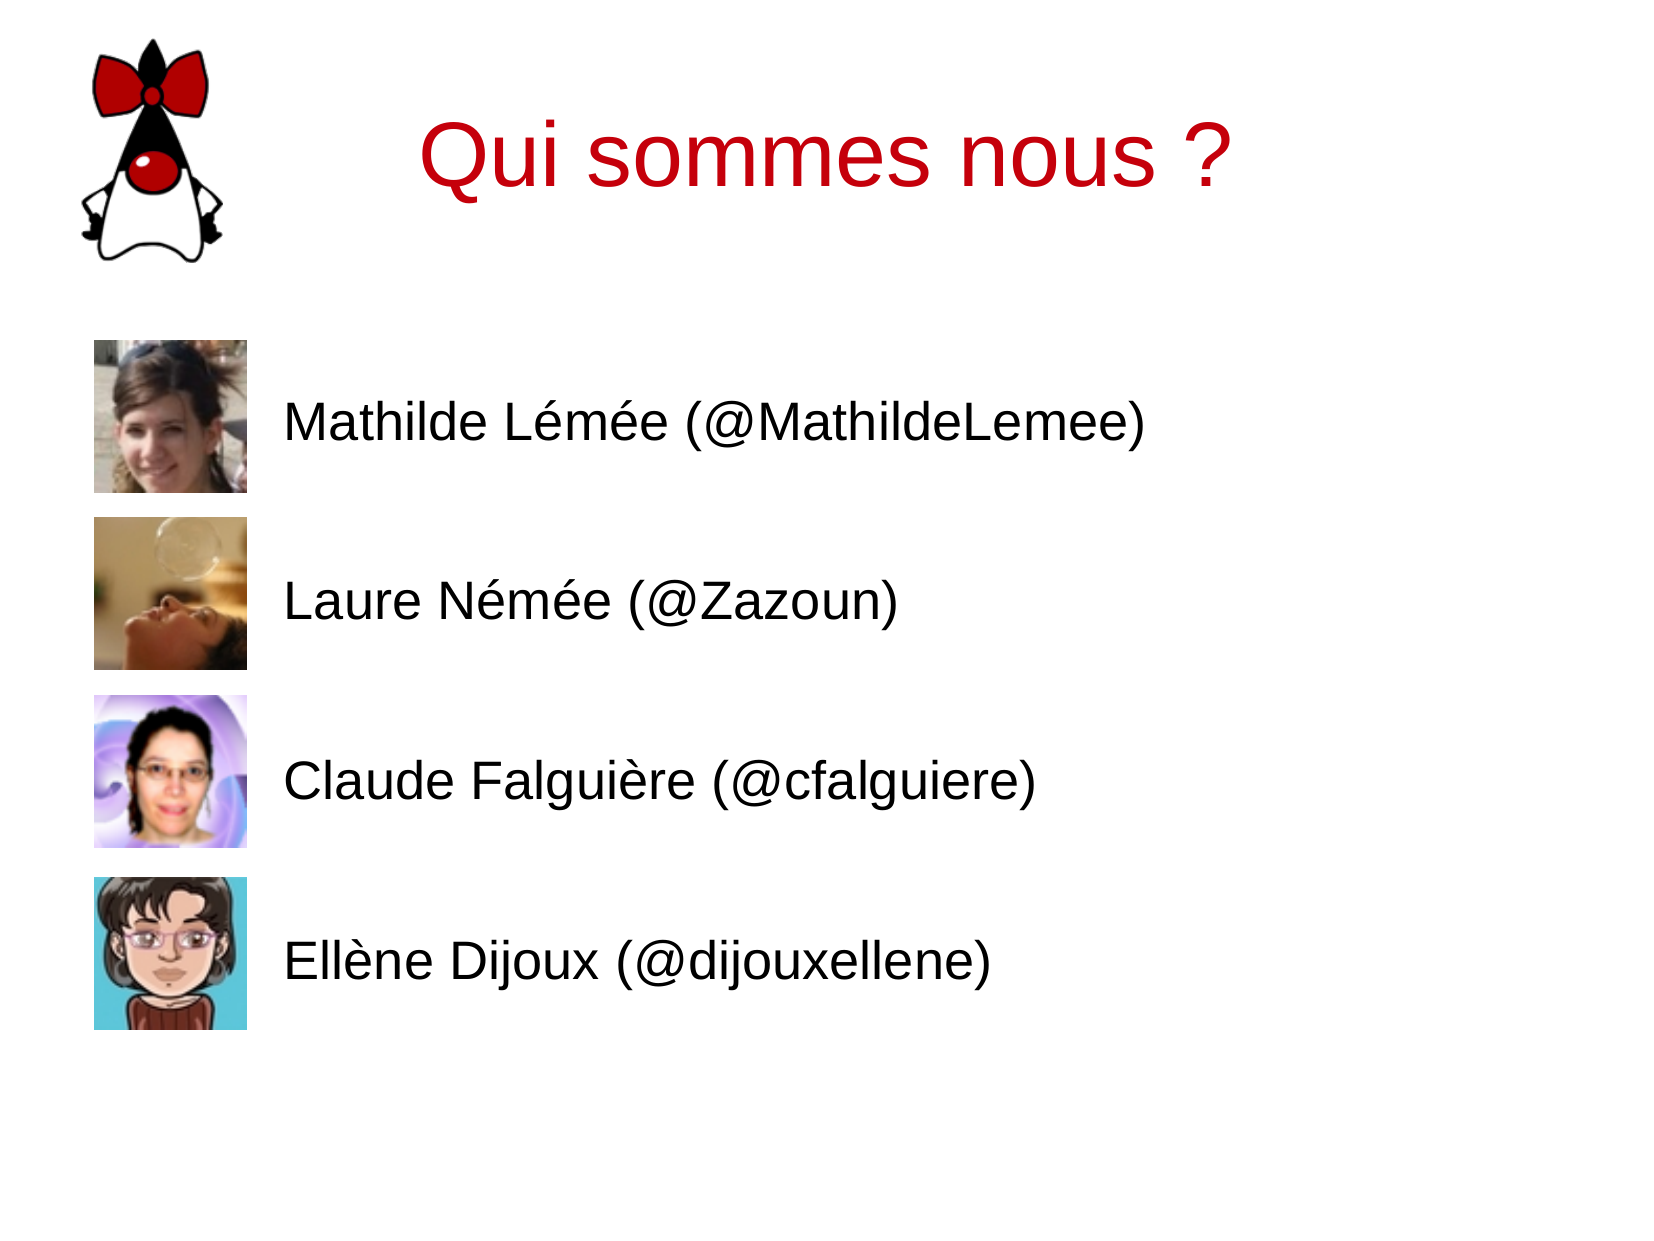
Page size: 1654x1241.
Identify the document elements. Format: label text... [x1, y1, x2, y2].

picture [94, 340, 247, 493]
picture [37, 37, 263, 263]
list Mathilde Lémée (@MathildeLemee) Laure Némée (@Zazoun) Claude Falguière (@cfalguiere) Ellène Dijoux (@dijouxellene) [86, 293, 1575, 1163]
picture [94, 877, 247, 1030]
picture [94, 517, 247, 670]
title Qui sommes nous ? [82, 49, 1571, 257]
picture [94, 695, 247, 848]
